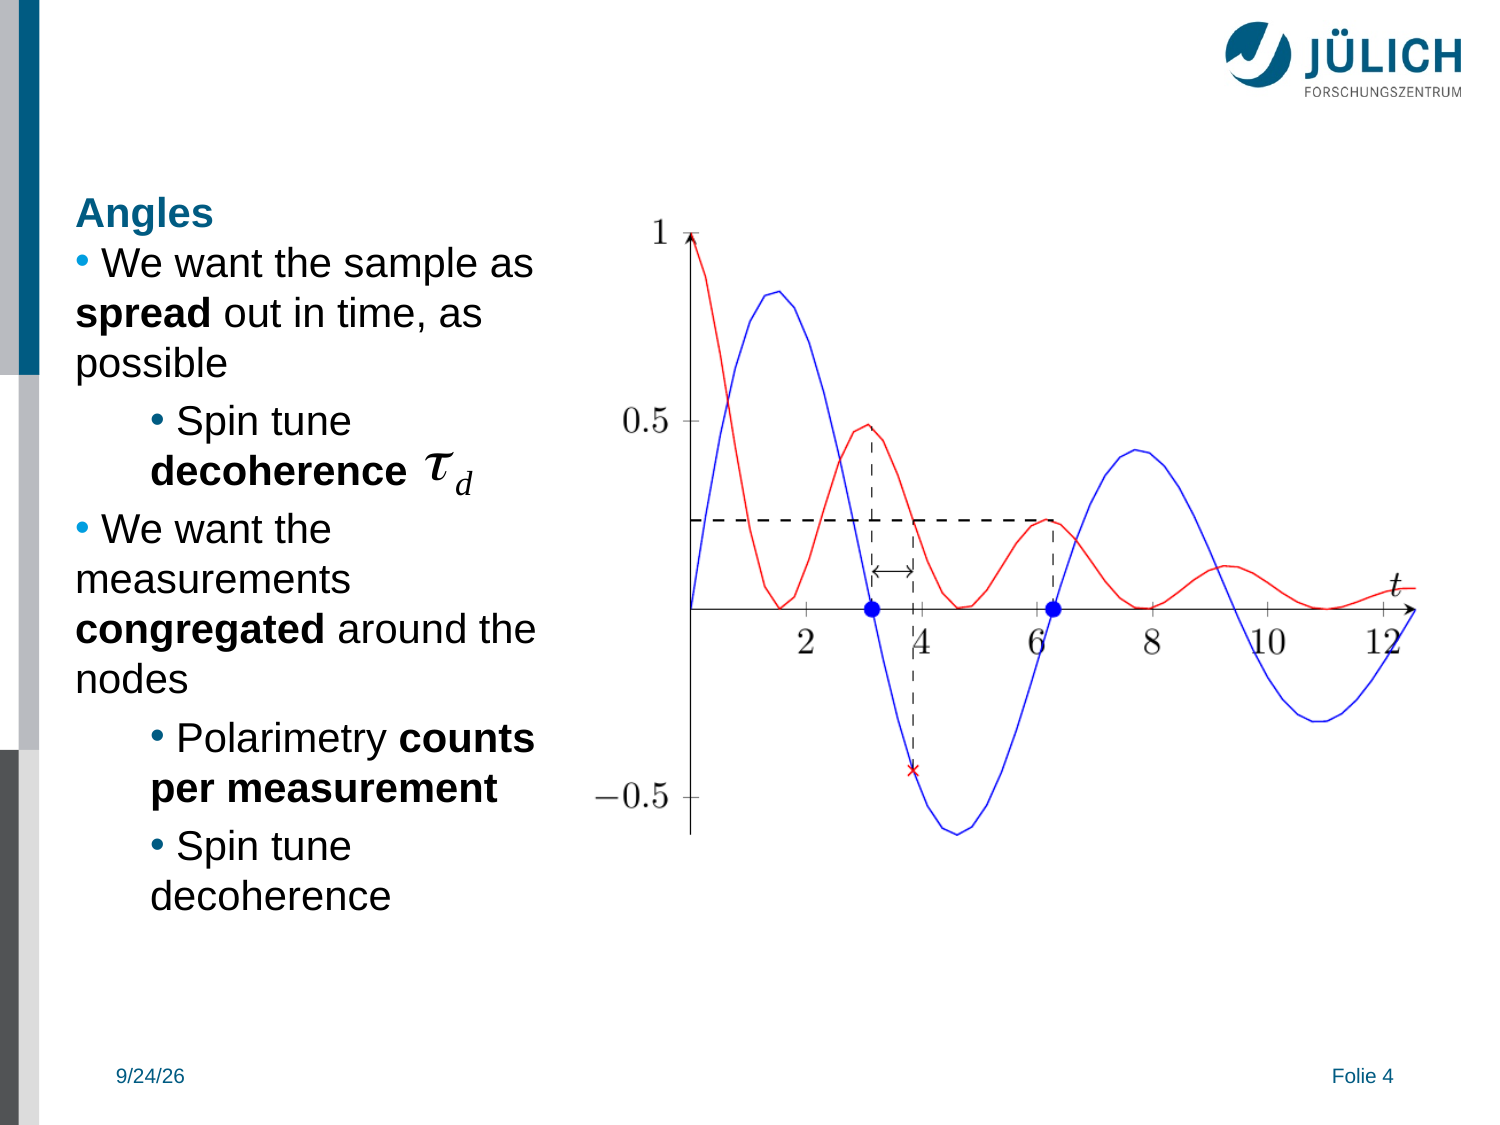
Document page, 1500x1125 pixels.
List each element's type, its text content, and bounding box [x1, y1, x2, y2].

picture [589, 214, 1422, 836]
picture [1224, 20, 1461, 97]
title Angles [75, 44, 569, 235]
chart [419, 420, 489, 511]
list We want the sample as spread out in time, as possible Spin tune decoherence We want the measurements congregated around the nodes Polarimetry counts per measurement Spin tune decoherence [75, 235, 569, 1005]
